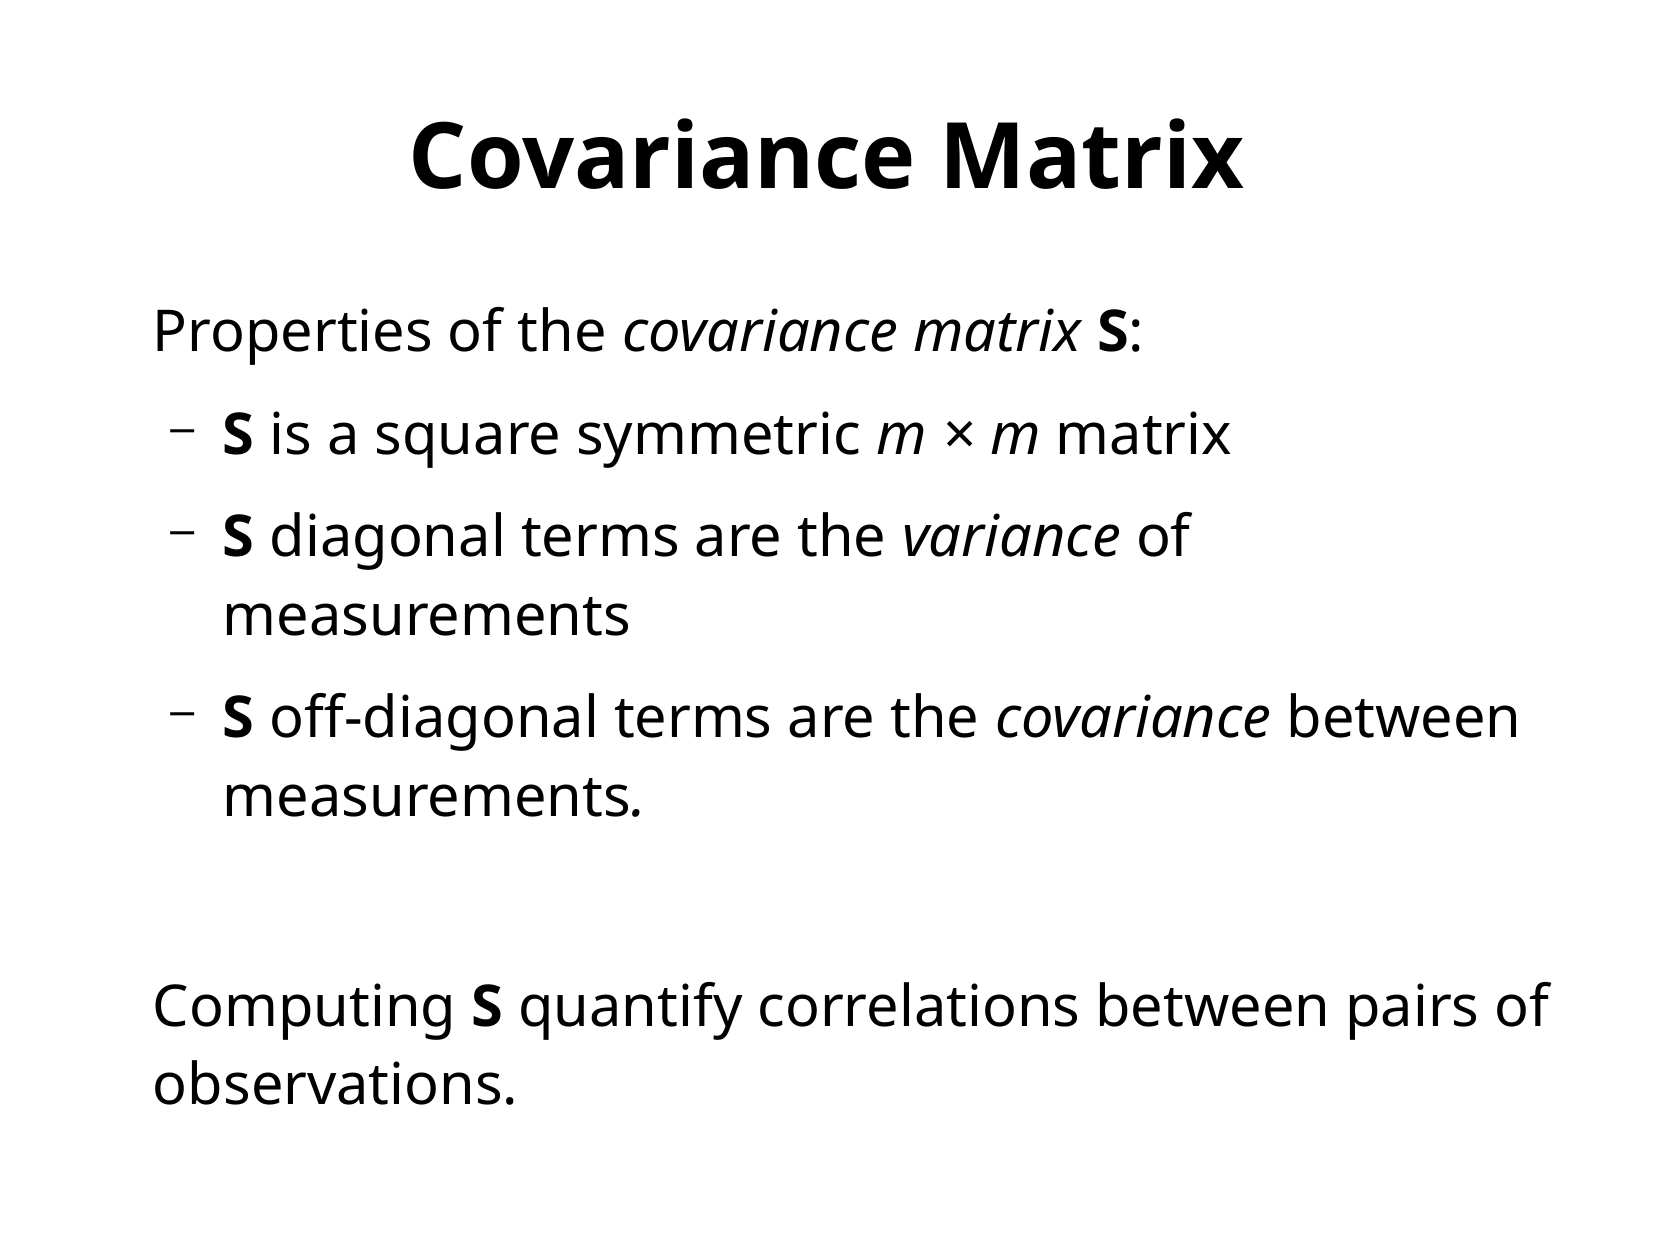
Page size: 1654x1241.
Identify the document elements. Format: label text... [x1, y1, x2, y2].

title Covariance Matrix [82, 49, 1571, 257]
list Properties of the covariance matrix S: S is a square symmetric m × m matrix S diagonal terms are the variance of measurements S off-diagonal terms are the covariance between measurements. Computing S quantify correlations between pairs of observations. [82, 290, 1571, 1126]
